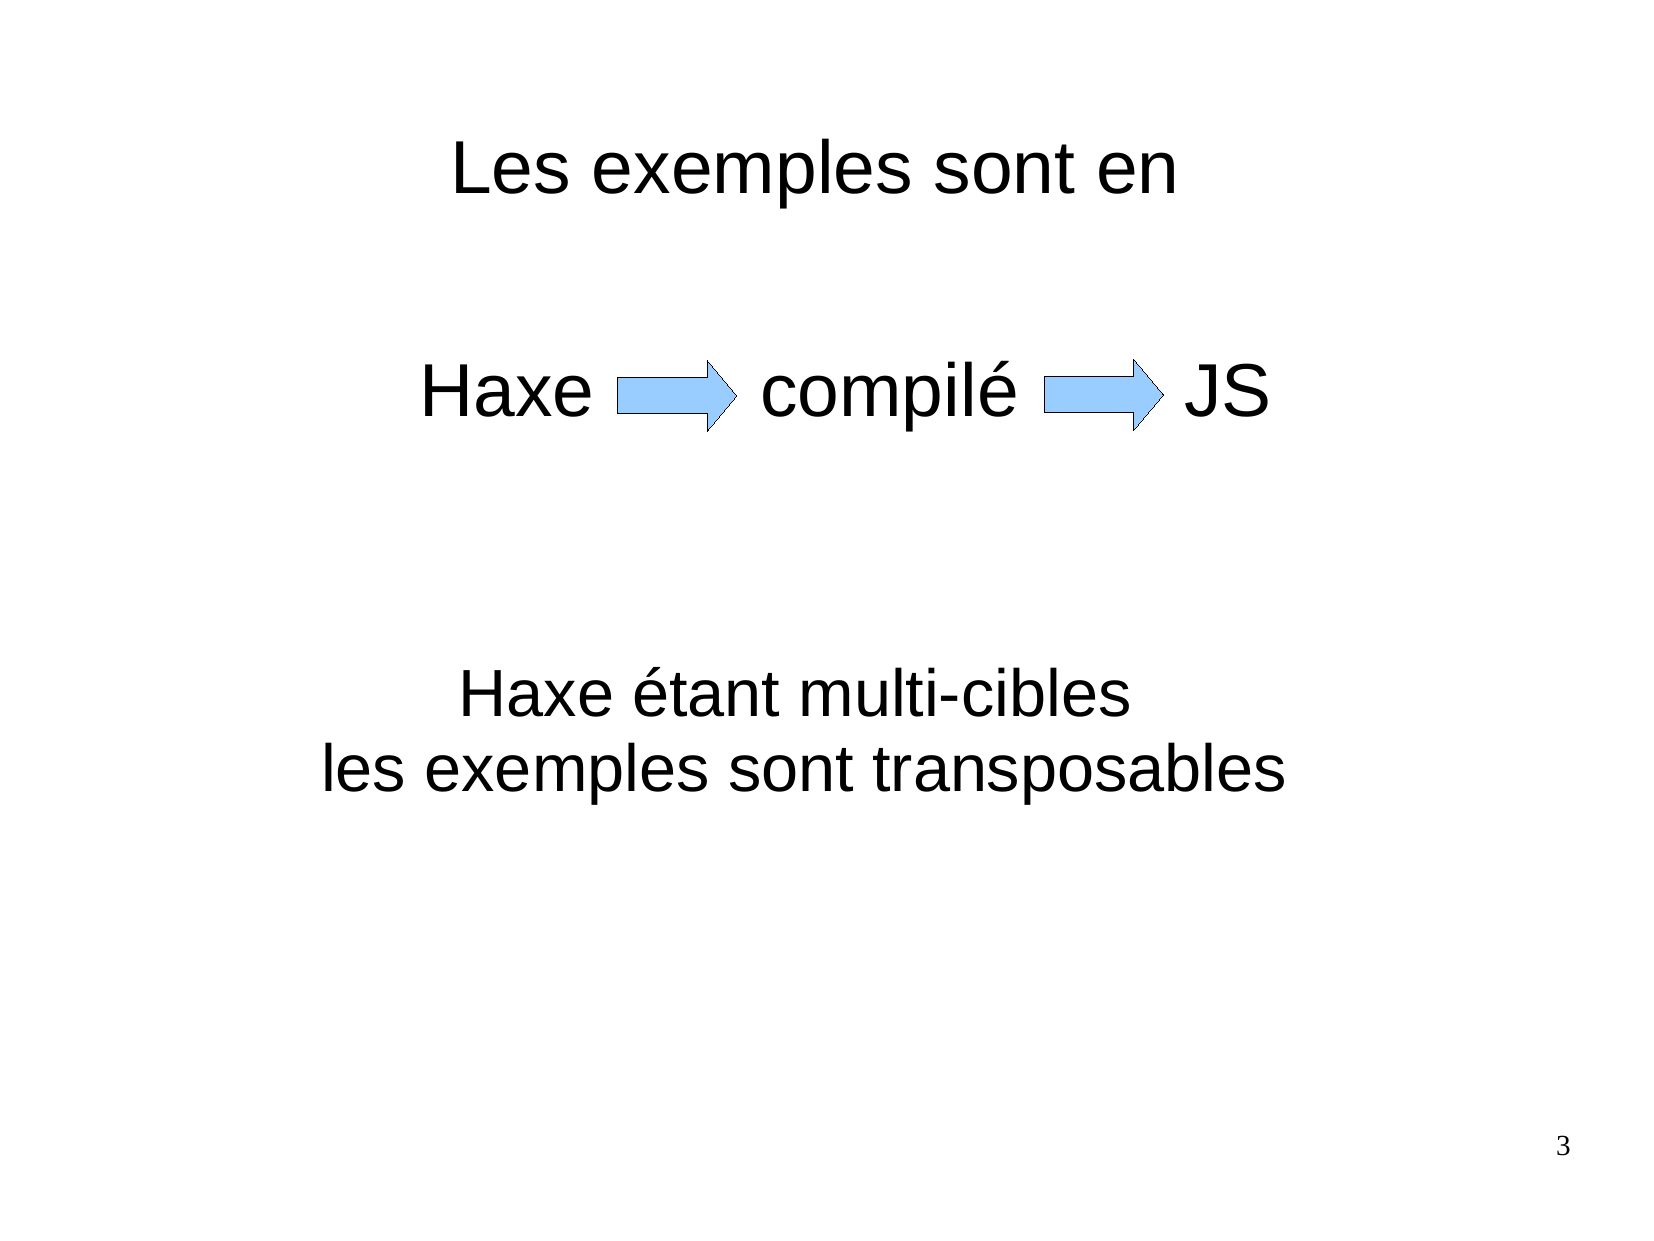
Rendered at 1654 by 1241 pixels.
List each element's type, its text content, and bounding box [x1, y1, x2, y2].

text_box [1044, 359, 1164, 431]
text_box [617, 360, 737, 432]
text_box Les exemples sont en Haxe compilé JS Haxe étant multi-cibles les exemples sont transposables [306, 61, 1416, 1079]
